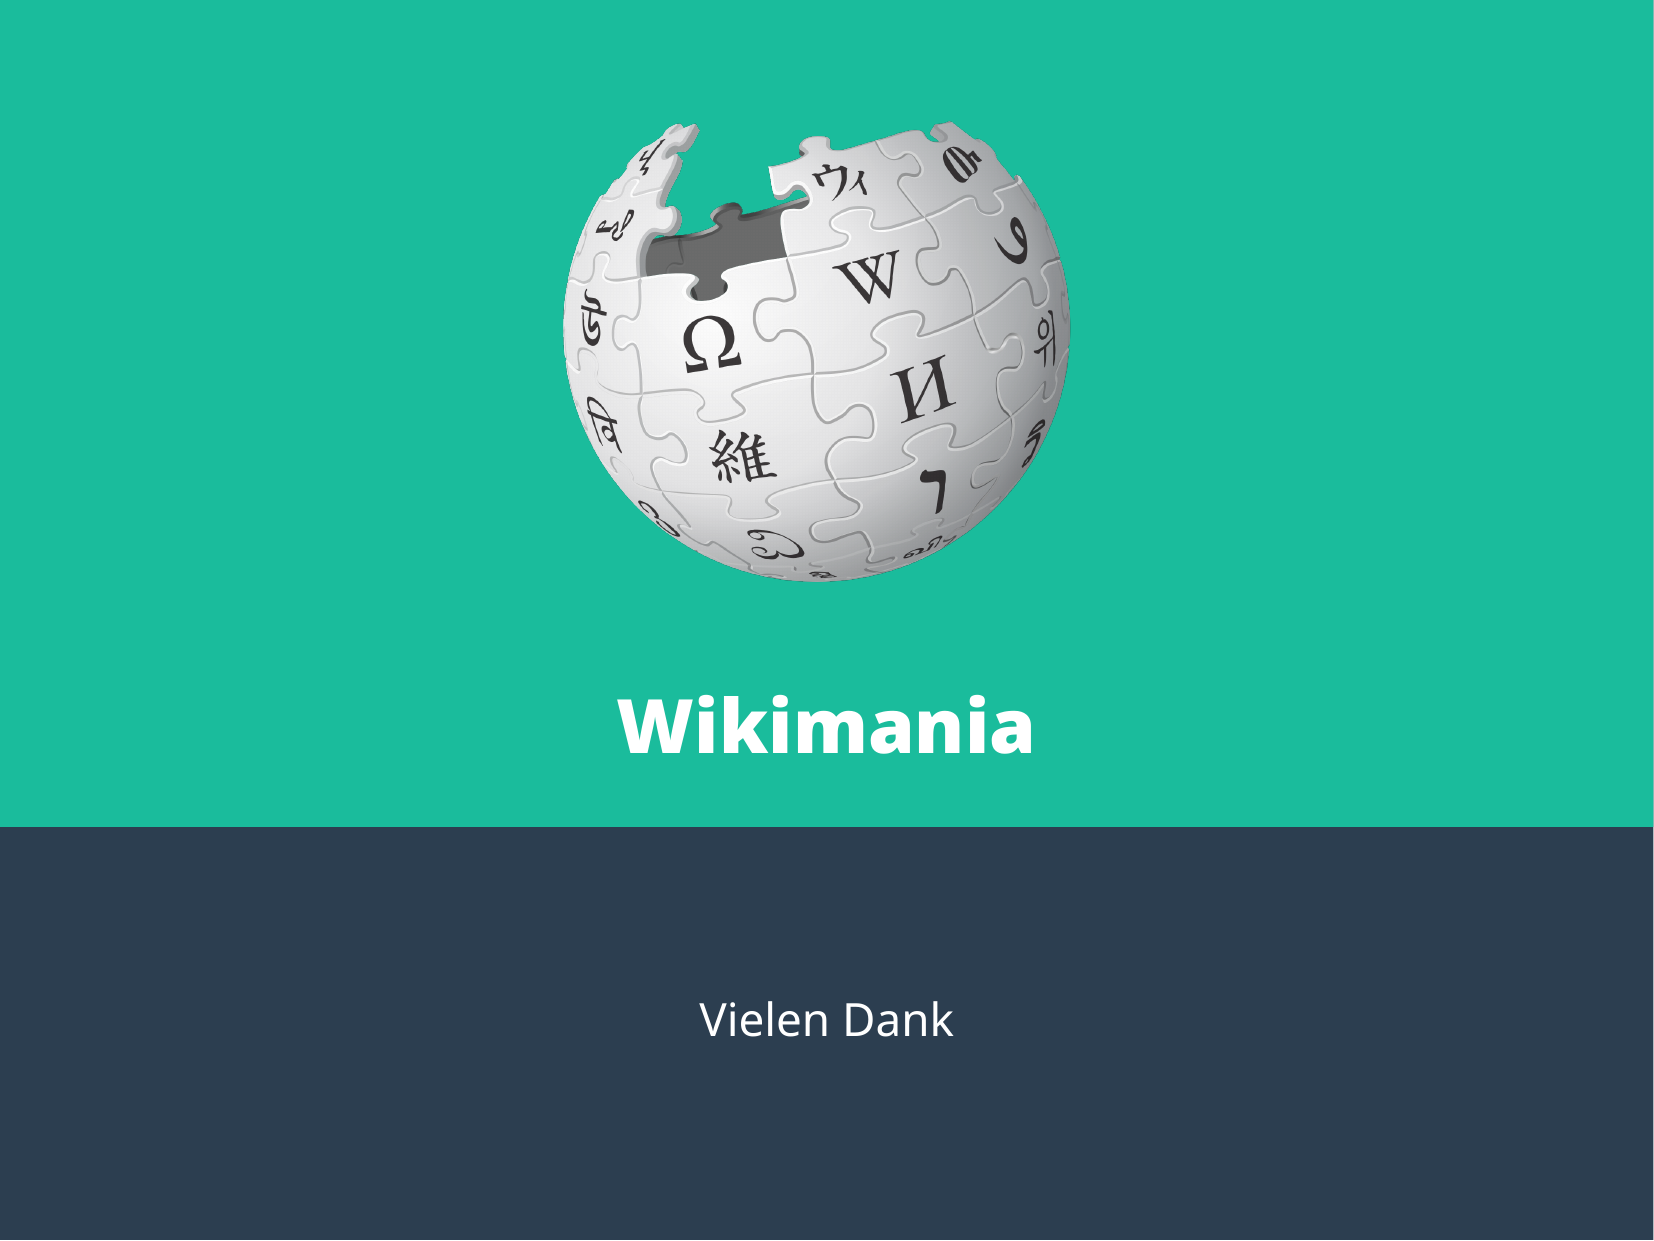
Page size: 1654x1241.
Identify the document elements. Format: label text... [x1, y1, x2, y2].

picture [561, 118, 1073, 586]
subtitle Vielen Dank [59, 856, 1595, 1182]
title Wikimania [59, 620, 1595, 778]
